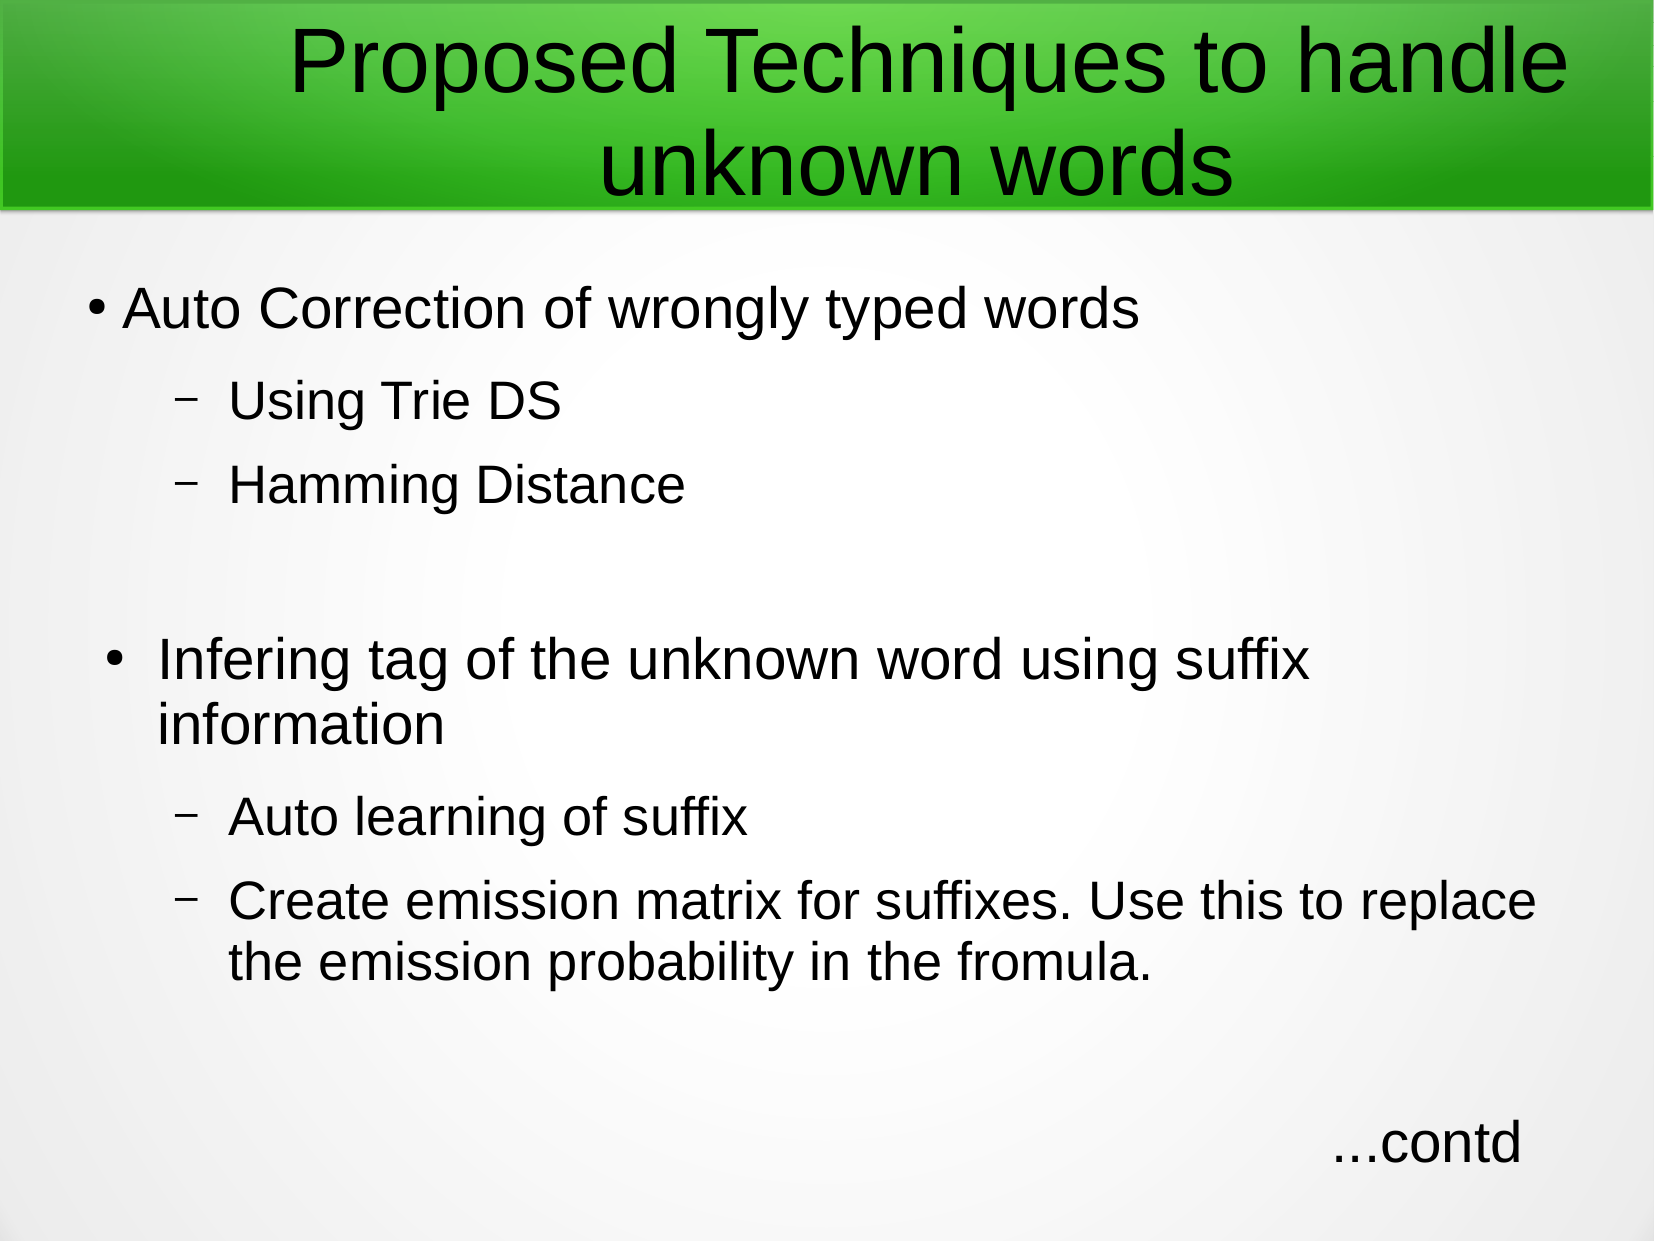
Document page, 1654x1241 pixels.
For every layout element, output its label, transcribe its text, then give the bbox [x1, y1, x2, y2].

list Auto Correction of wrongly typed words Using Trie DS Hamming Distance Infering tag of the unknown word using suffix information Auto learning of suffix Create emission matrix for suffixes. Use this to replace the emission probability in the fromula. ...contd [86, 275, 1575, 816]
title Proposed Techniques to handle unknown words [265, 9, 1595, 216]
